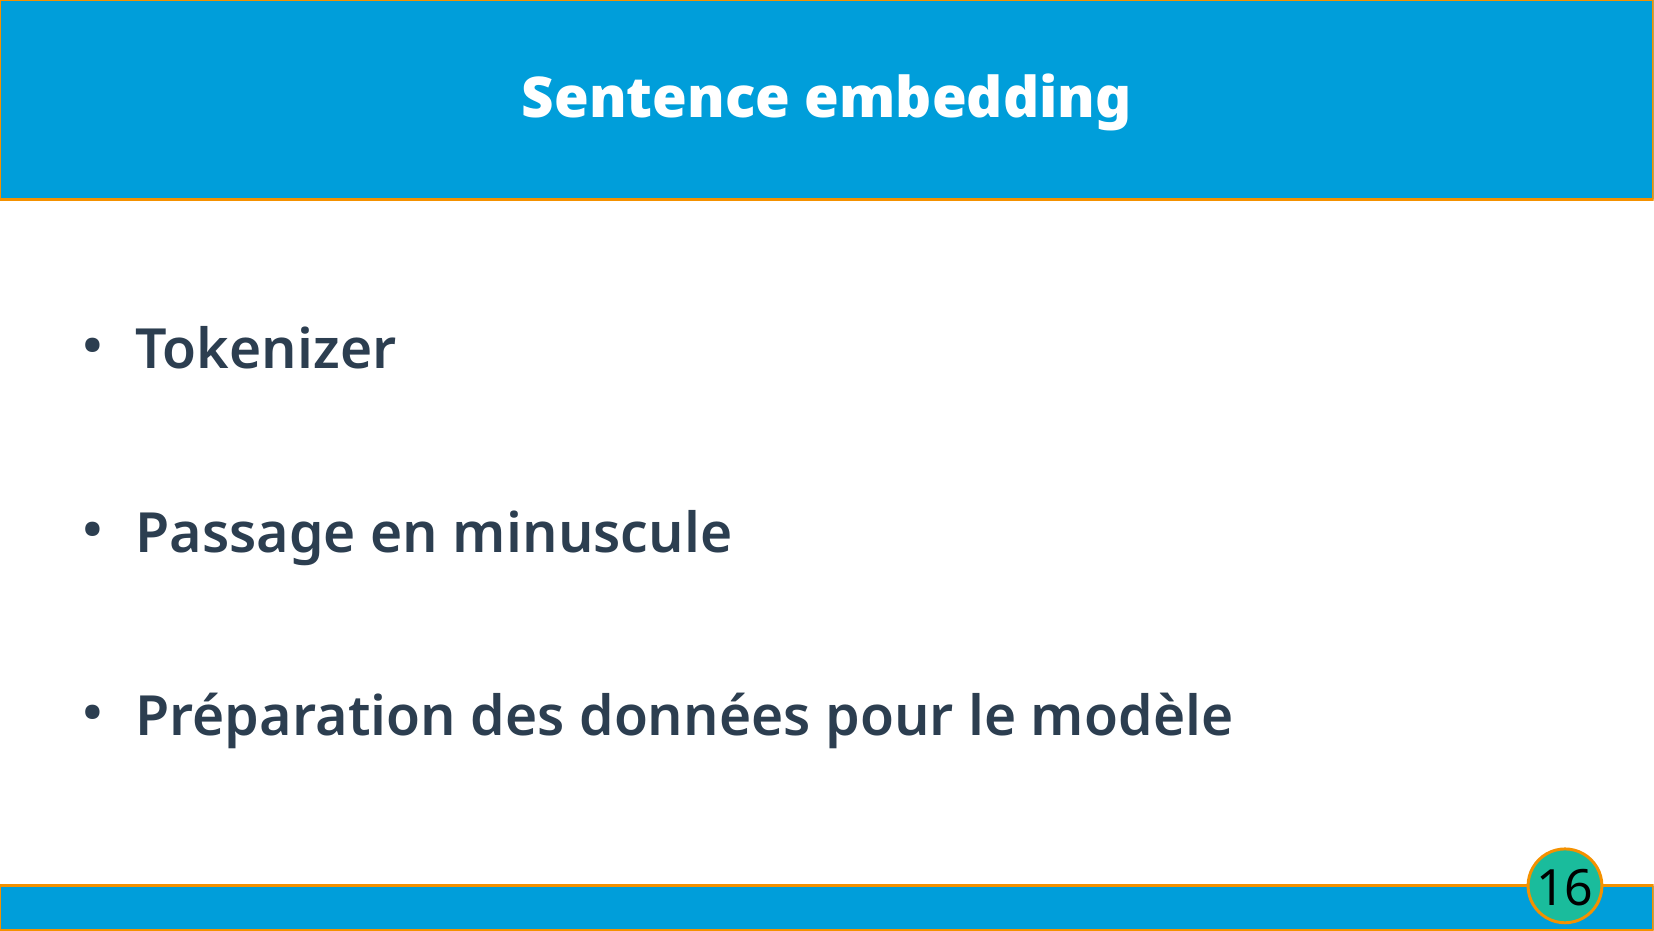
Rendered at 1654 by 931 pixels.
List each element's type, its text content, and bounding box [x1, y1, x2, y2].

list Tokenizer Passage en minuscule Préparation des données pour le modèle [82, 217, 1571, 758]
title Sentence embedding [59, 37, 1595, 155]
